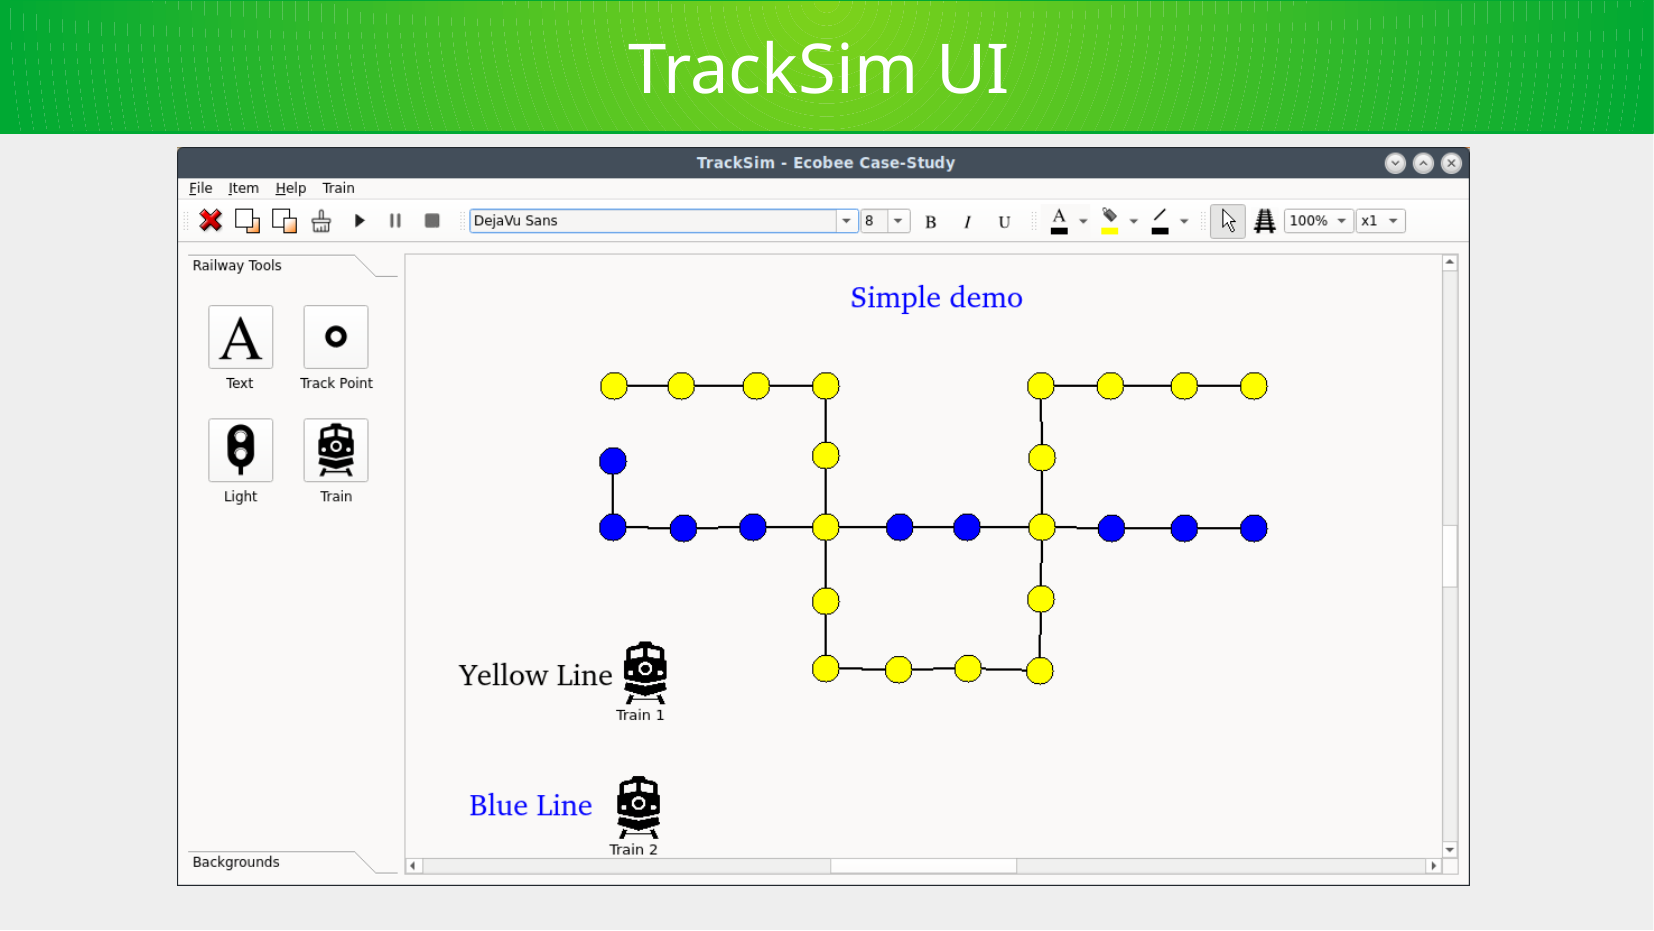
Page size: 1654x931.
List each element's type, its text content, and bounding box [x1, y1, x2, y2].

picture [177, 147, 1470, 886]
title TrackSim UI [73, 14, 1565, 119]
